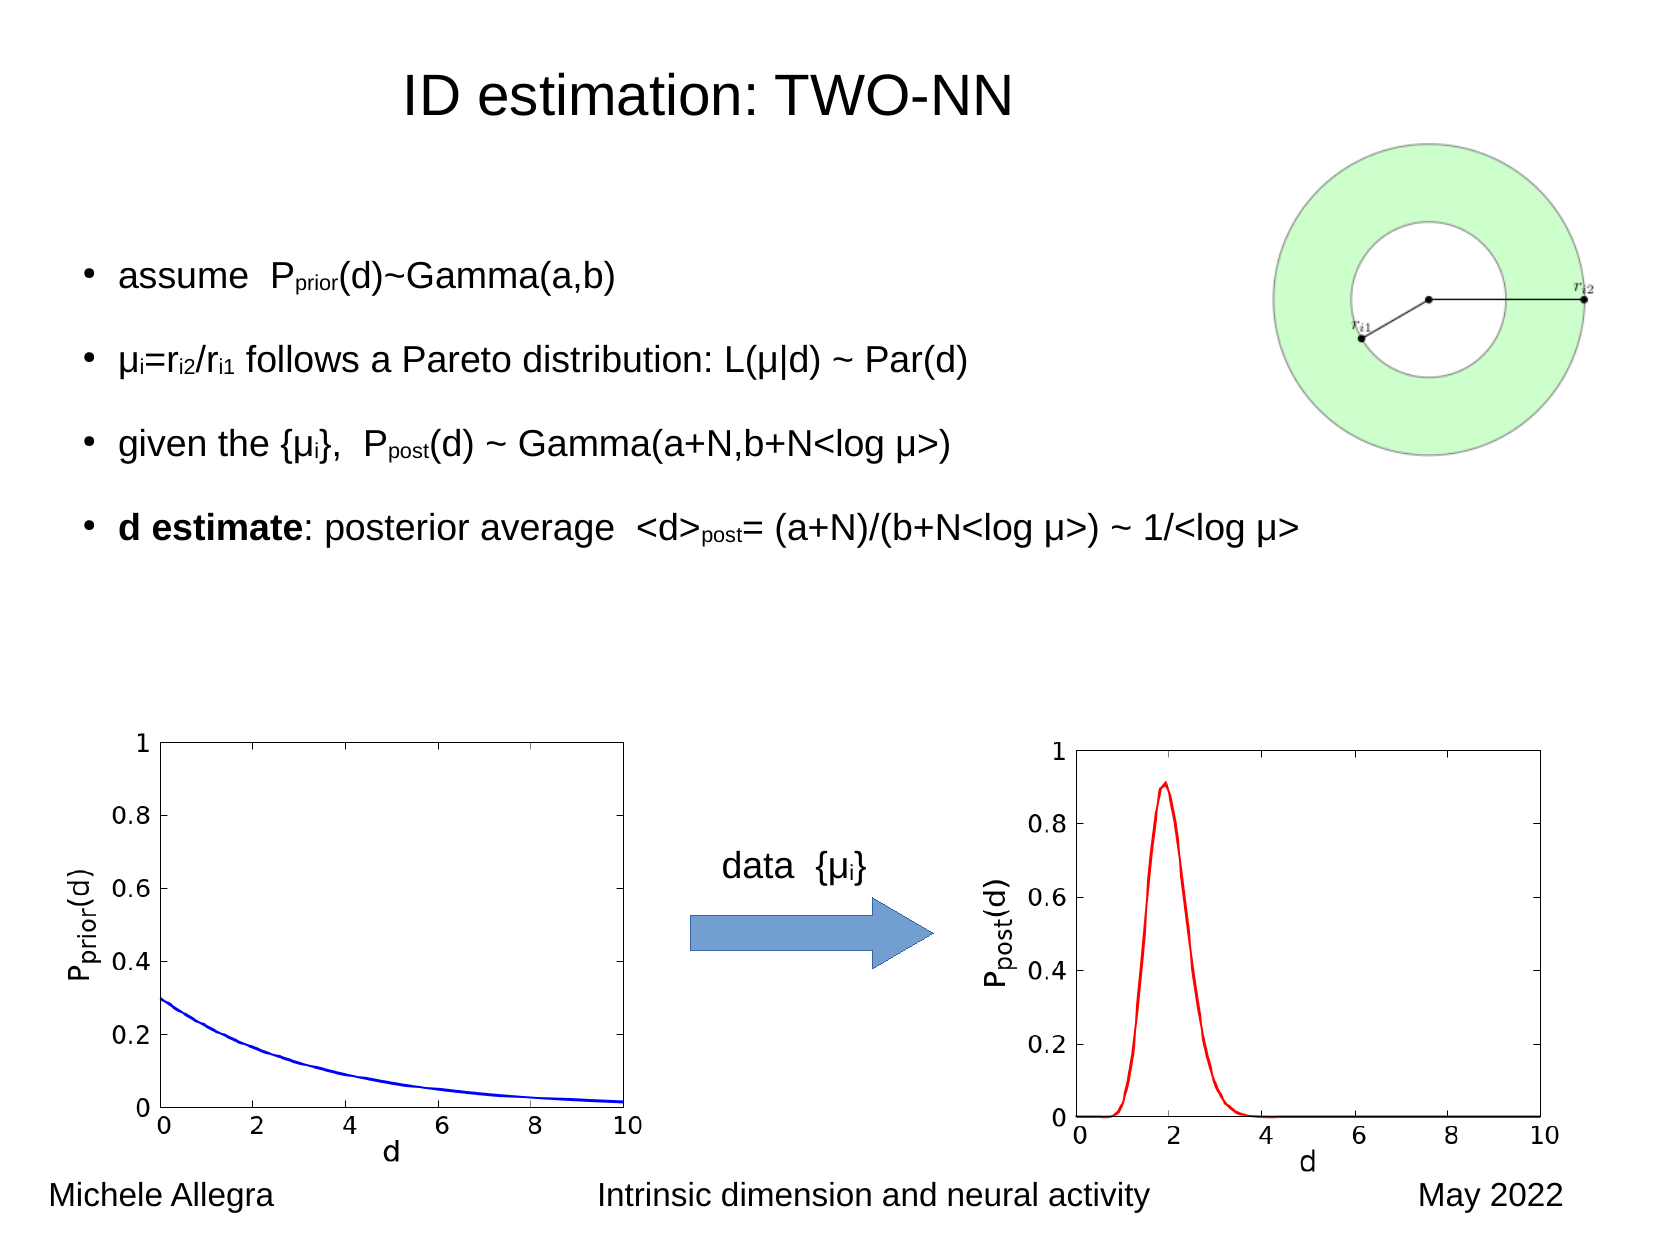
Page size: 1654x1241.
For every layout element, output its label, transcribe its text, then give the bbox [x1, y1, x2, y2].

picture [980, 731, 1567, 1168]
title ID estimation: TWO-NN [82, 44, 1335, 130]
picture [64, 723, 650, 1162]
text_box Michele Allegra Intrinsic dimension and neural activity May 2022 [33, 1168, 1603, 1221]
text_box [690, 897, 934, 969]
text_box data {μi} [721, 837, 876, 893]
picture [1335, 100, 1646, 482]
text_box assume Pprior(d)~Gamma(a,b) μi=ri2/ri1 follows a Pareto distribution: L(μ|d) ~ Par(d) given the {μi}, Ppost(d) ~ Gamma(a+N,b+N<log μ>) d estimate: posterior average <d>post= (a+N)/(b+N<log μ>) ~ 1/<log μ> [82, 130, 1571, 756]
